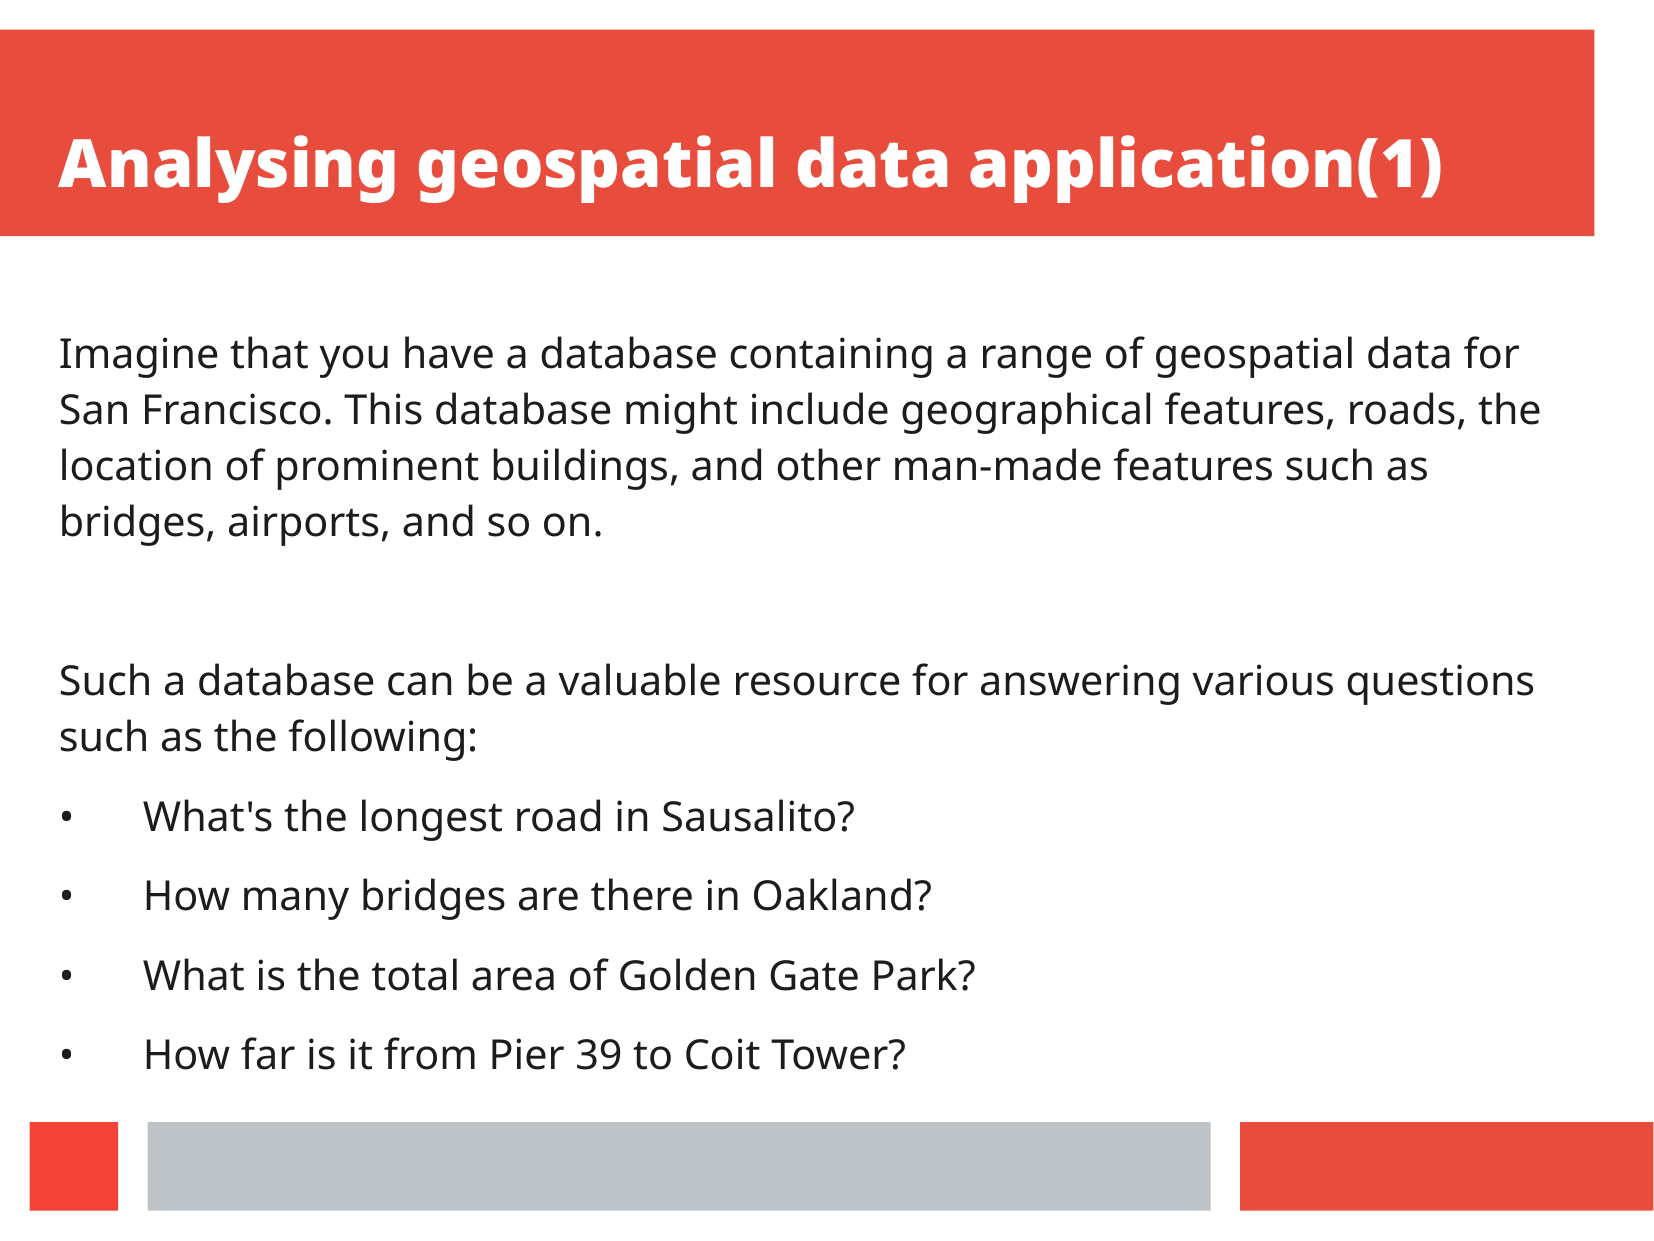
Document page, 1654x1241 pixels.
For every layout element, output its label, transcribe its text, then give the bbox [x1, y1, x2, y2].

list Imagine that you have a database containing a range of geospatial data for San Francisco. This database might include geographical features, roads, the location of prominent buildings, and other man-made features such as bridges, airports, and so on. Such a database can be a valuable resource for answering various questions such as the following: • What's the longest road in Sausalito? • How many bridges are there in Oakland? • What is the total area of Golden Gate Park? • How far is it from Pier 39 to Coit Tower? [59, 324, 1565, 1093]
title Analysing geospatial data application(1) [59, 59, 1595, 207]
